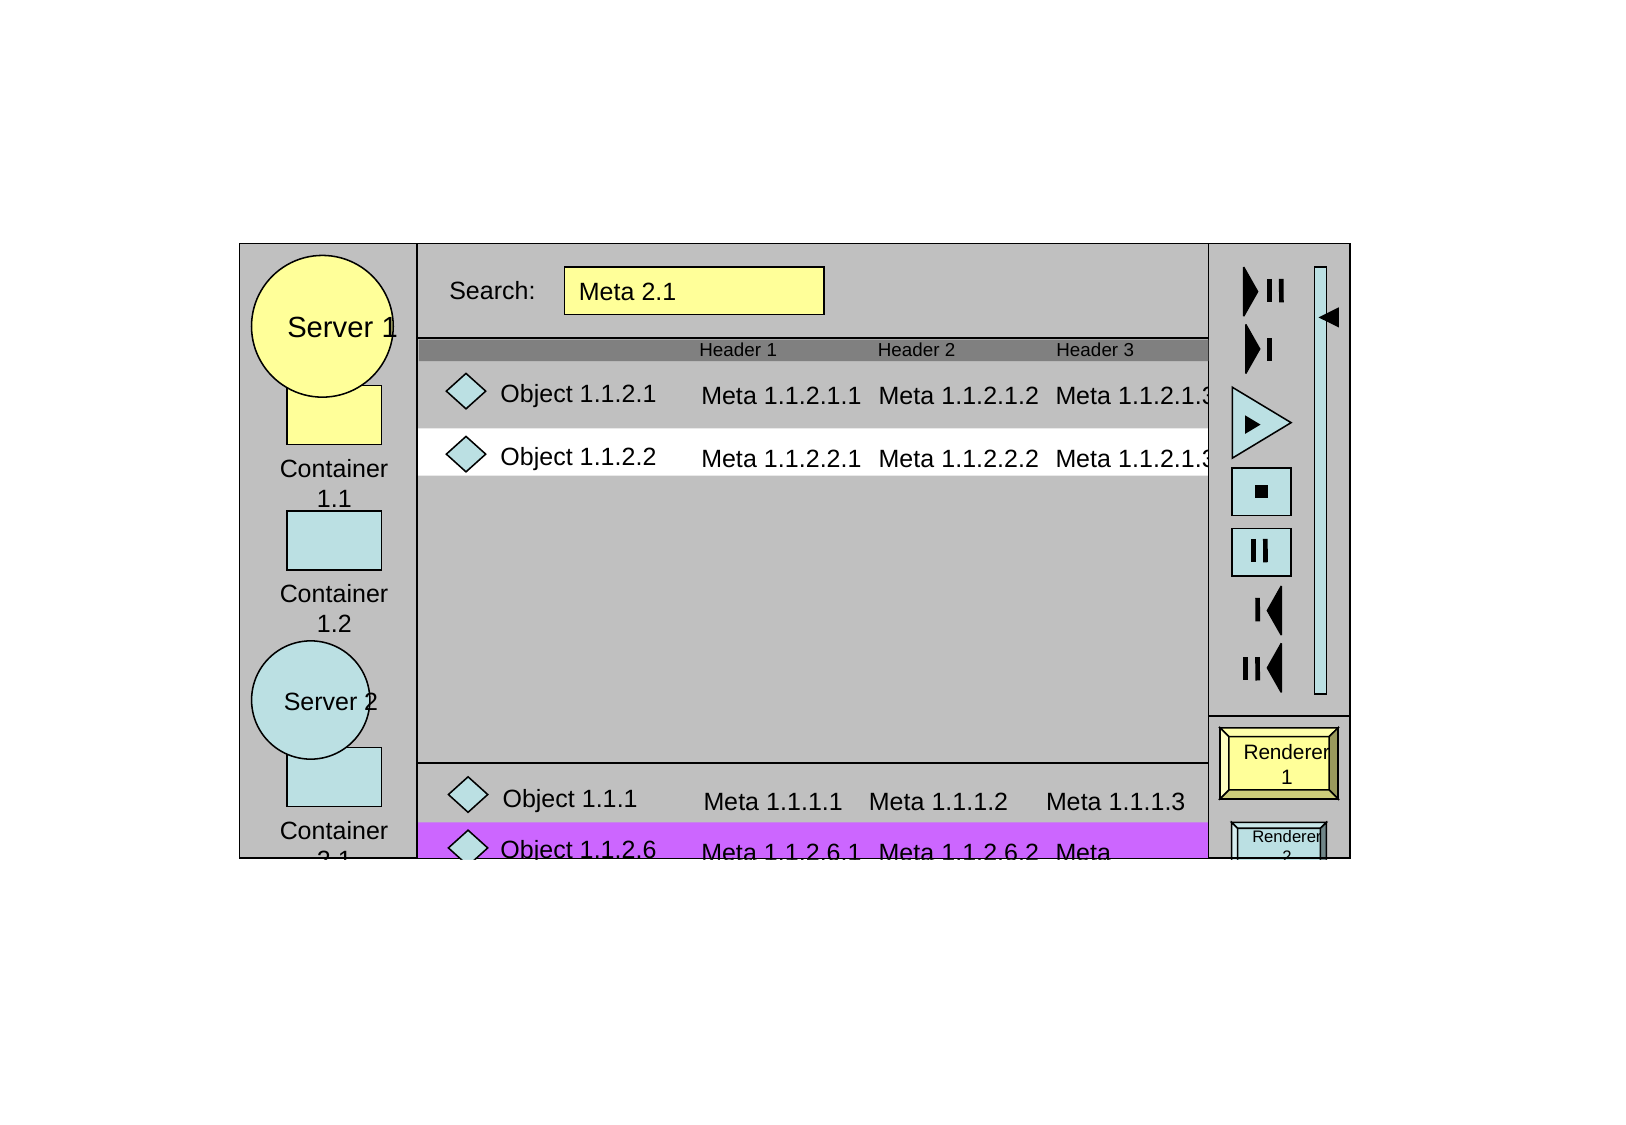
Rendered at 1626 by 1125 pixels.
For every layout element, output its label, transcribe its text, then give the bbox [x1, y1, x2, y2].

text_box [239, 243, 1386, 1061]
text_box Header 2 [863, 329, 981, 368]
text_box Meta 1.1.2.1.3 [1061, 371, 1208, 418]
text_box Meta 1.1.1.1 [688, 777, 854, 823]
text_box Meta 1.1.1.3 [1031, 777, 1221, 823]
text_box Meta 1.1.2.1.3 [1061, 434, 1208, 481]
text_box Header 3 [1041, 329, 1160, 368]
text_box Server 2 [251, 646, 370, 760]
text_box Header 1 [684, 330, 803, 369]
text_box Renderer 2 [1238, 829, 1320, 857]
text_box Object 1.1.2.6 [485, 826, 699, 859]
text_box Object 1.1.2.2 [485, 432, 699, 478]
text_box Container 2.1 [251, 806, 417, 859]
text_box Meta 1.1.2.1.1 [686, 371, 864, 418]
text_box Meta 1.1.2.1.2 [864, 371, 1061, 418]
text_box Server 1 [251, 255, 394, 398]
text_box Meta 1.1.2.6.2 [864, 828, 1061, 859]
text_box [240, 244, 416, 857]
text_box Object 1.1.2.1 [485, 369, 699, 415]
text_box Meta 1.1.1.2 [854, 777, 1031, 823]
text_box Meta 2.1 [564, 267, 825, 315]
text_box Meta 1.1.2.6..3 [1061, 828, 1208, 859]
text_box [1209, 717, 1349, 857]
text_box Meta 1.1.2.6.1 [686, 828, 864, 859]
text_box Container 1.2 [251, 570, 417, 646]
text_box Object 1.1.1 [487, 775, 701, 821]
text_box Renderer 1 [1229, 737, 1329, 789]
text_box Search: [434, 267, 671, 313]
text_box Meta 1.1.2.2.1 [686, 434, 864, 481]
text_box Meta 1.1.2.2.2 [864, 434, 1061, 481]
text_box Container 1.1 [251, 444, 417, 520]
